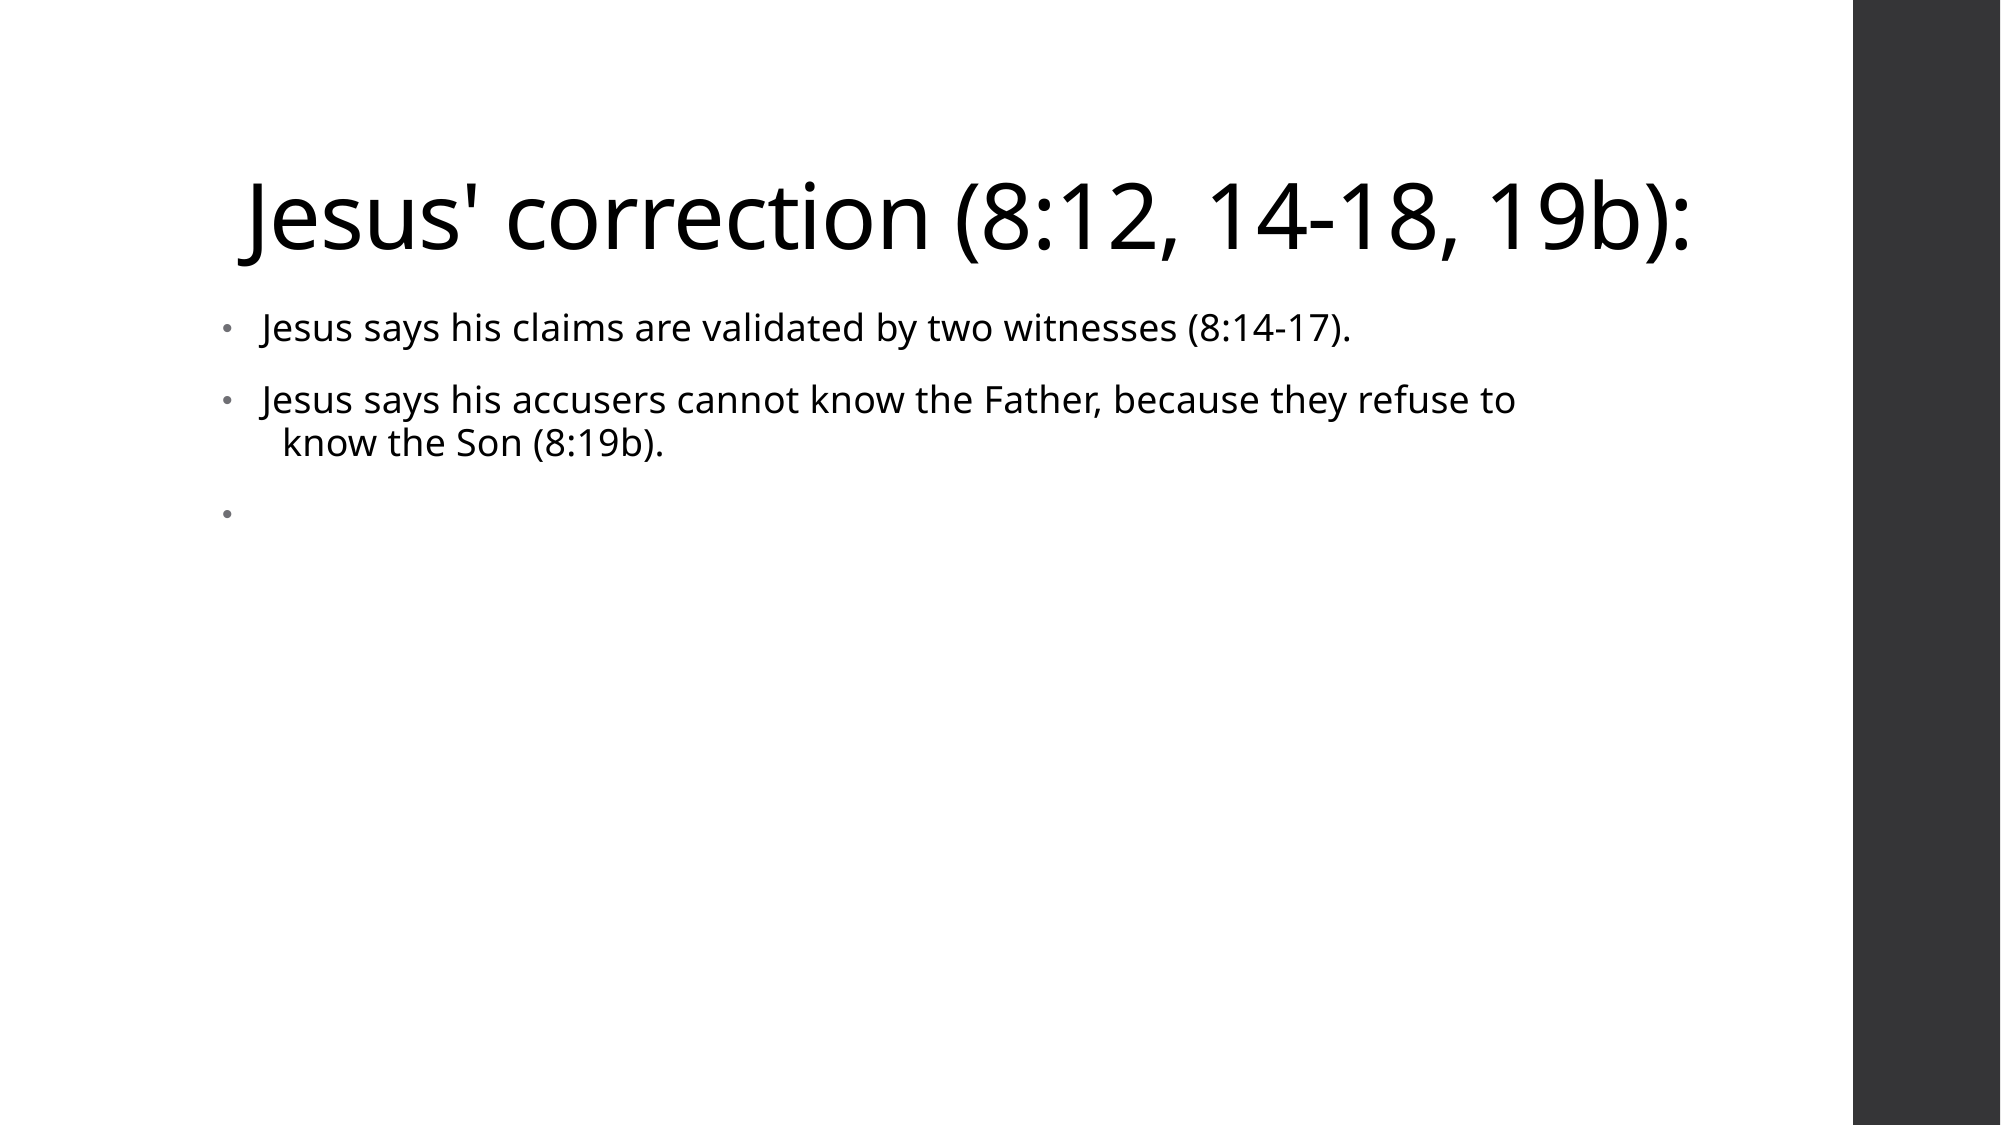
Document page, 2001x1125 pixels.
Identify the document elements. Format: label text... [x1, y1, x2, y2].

title Jesus' correction (8:12, 14-18, 19b): [206, 60, 1797, 278]
list Jesus says his claims are validated by two witnesses (8:14-17). Jesus says his accusers cannot know the Father, because they refuse to know the Son (8:19b). [206, 299, 1617, 1014]
